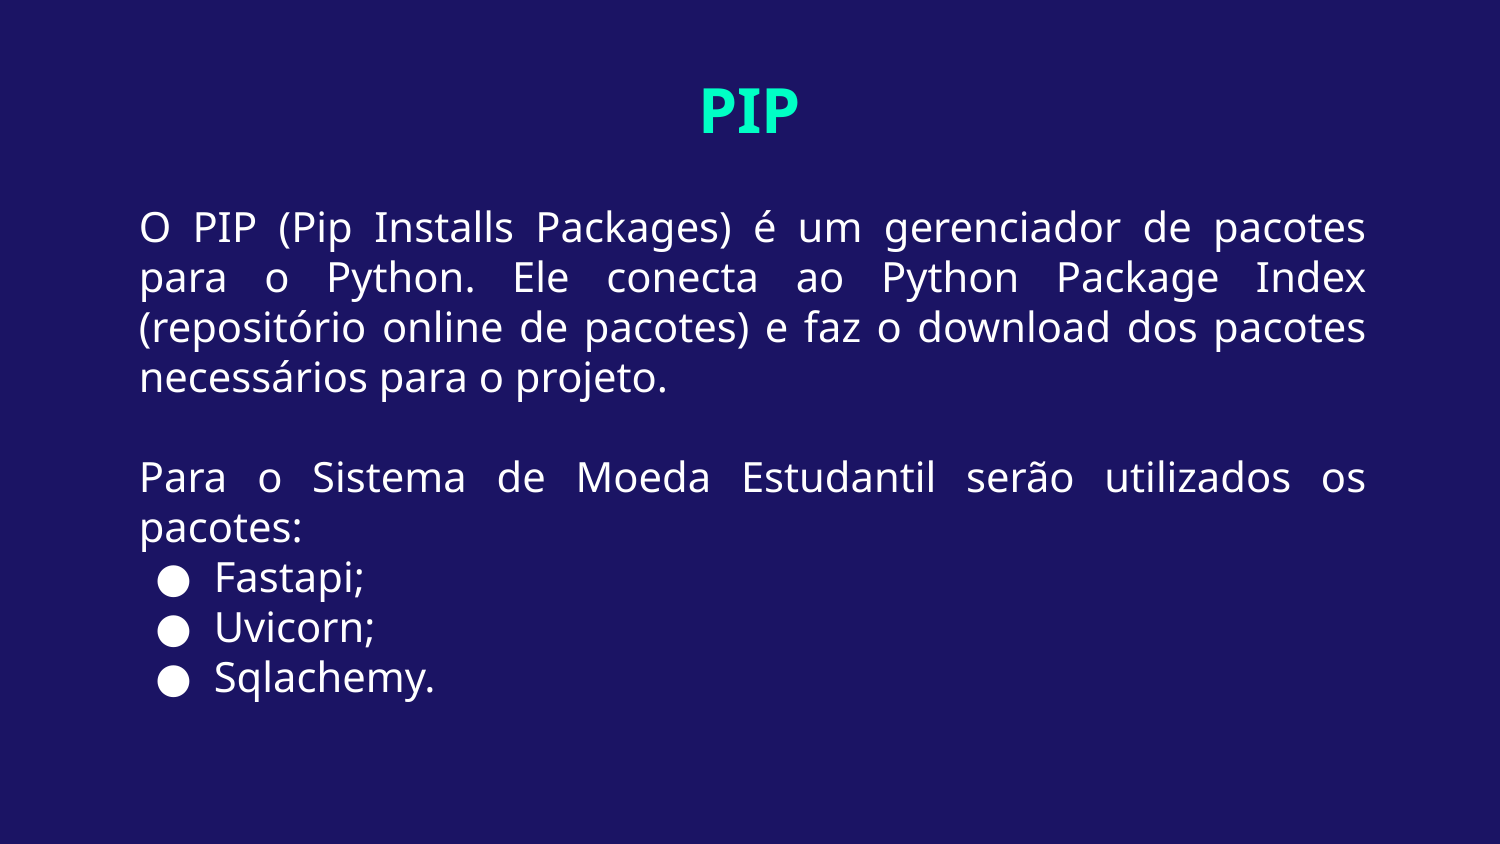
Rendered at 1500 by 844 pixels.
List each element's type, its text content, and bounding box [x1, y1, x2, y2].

text_box O PIP (Pip Installs Packages) é um gerenciador de pacotes para o Python. Ele conecta ao Python Package Index (repositório online de pacotes) e faz o download dos pacotes necessários para o projeto. Para o Sistema de Moeda Estudantil serão utilizados os pacotes: Fastapi; Uvicorn; Sqlachemy. [123, 186, 1382, 681]
title PIP [209, 56, 1291, 166]
